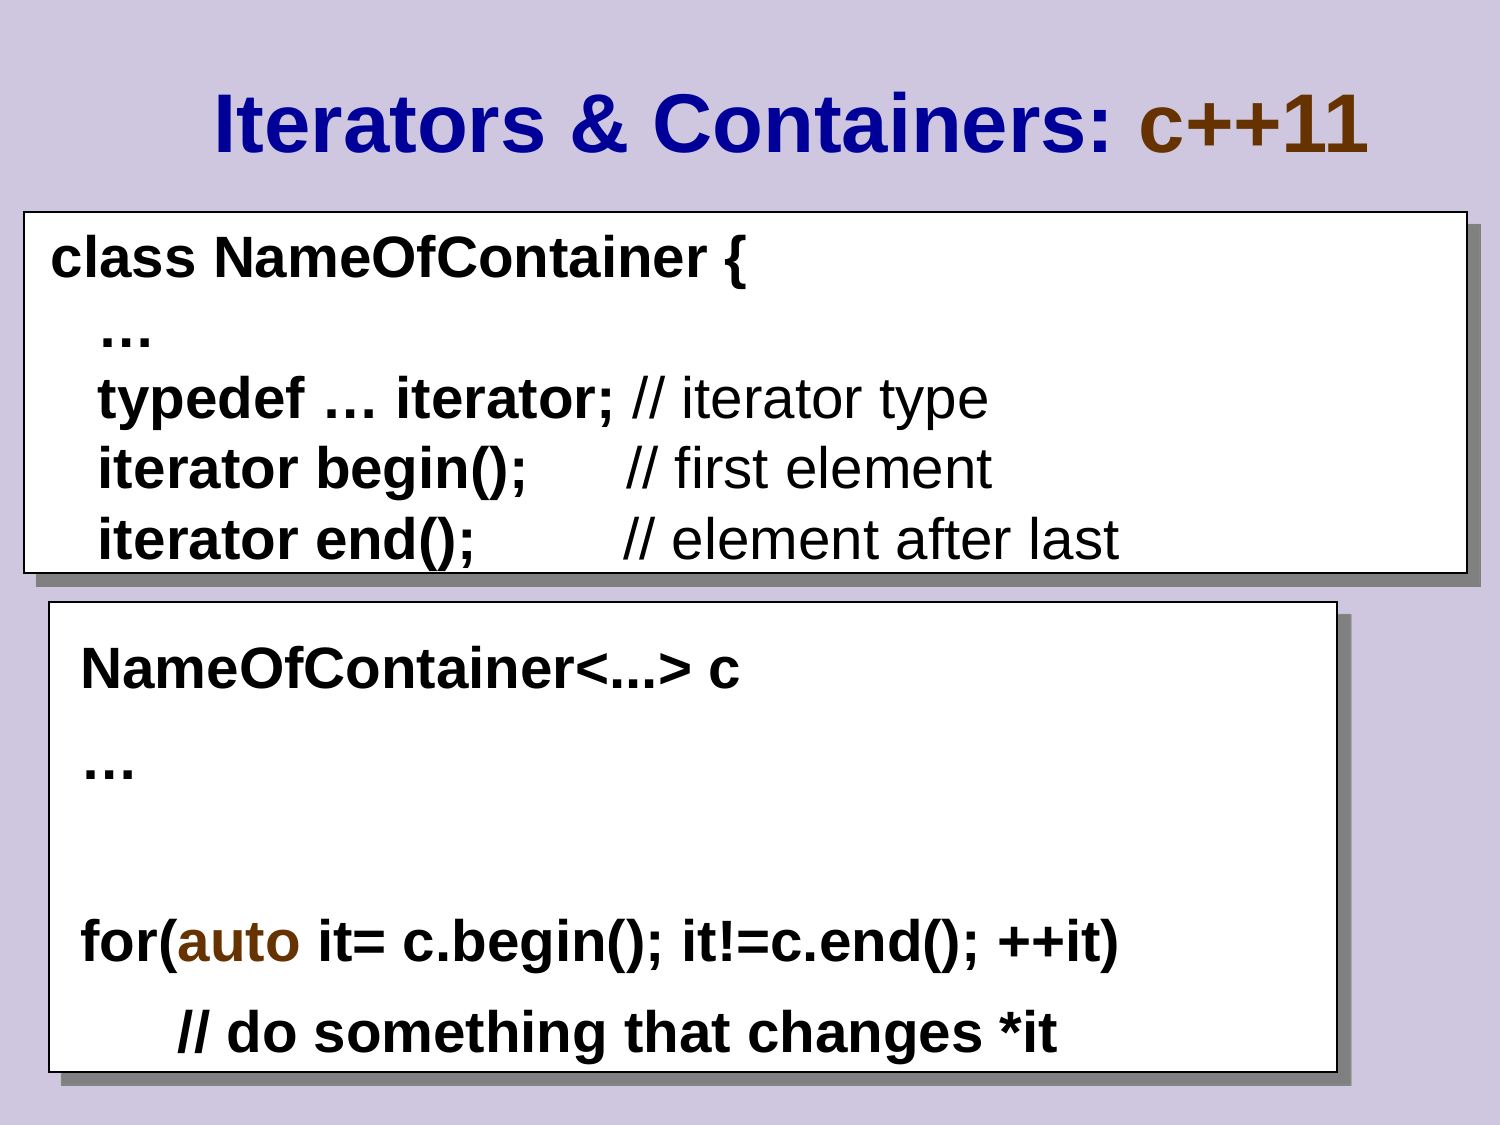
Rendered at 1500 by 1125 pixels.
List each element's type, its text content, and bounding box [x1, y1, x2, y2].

list class NameOfContainer { … typedef … iterator; // iterator type iterator begin(); // first element iterator end(); // element after last [35, 224, 1146, 878]
title Iterators & Containers: c++11 [198, 17, 1403, 220]
text_box NameOfContainer<...> c … for(auto it= c.begin(); it!=c.end(); ++it) // do something that changes *it [49, 601, 1338, 1072]
text_box [23, 212, 1468, 574]
